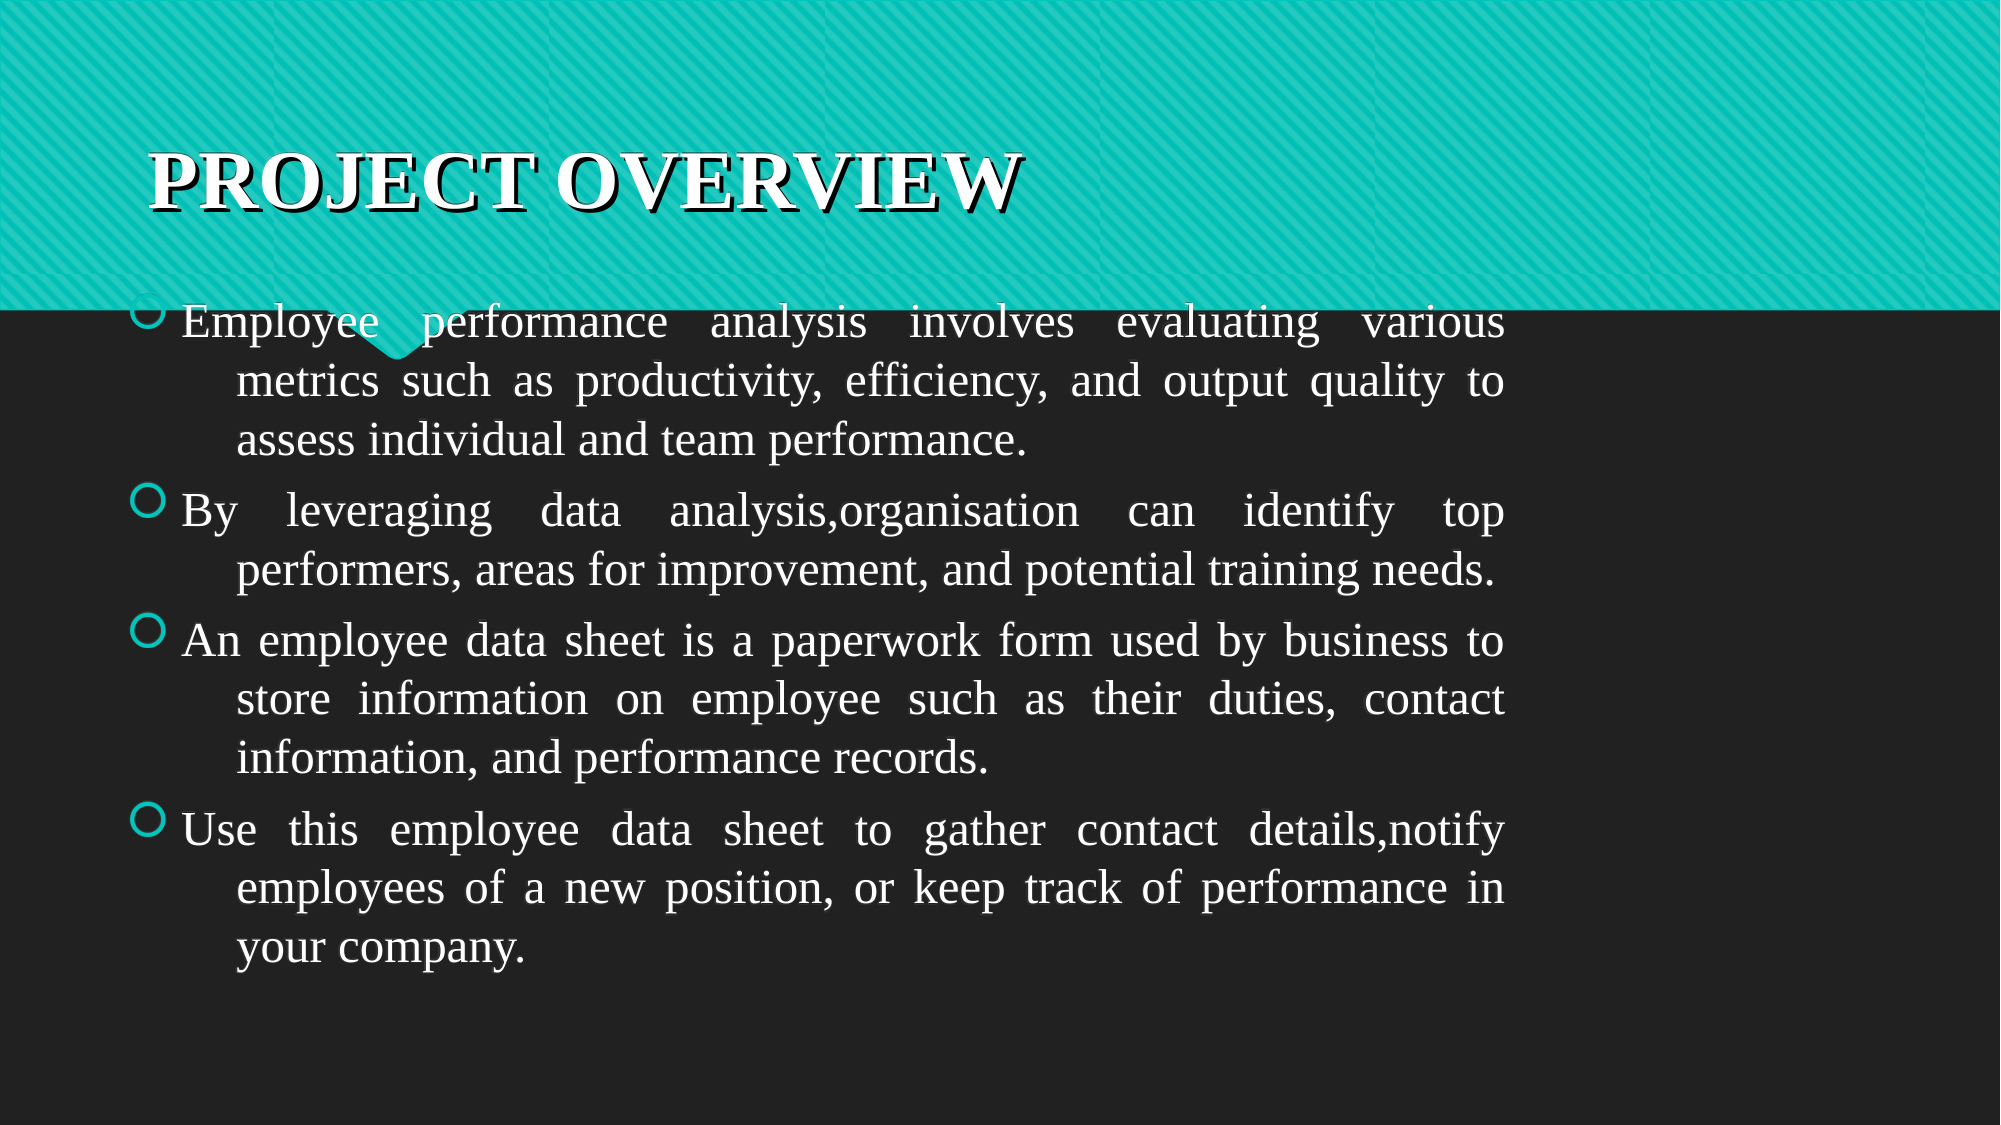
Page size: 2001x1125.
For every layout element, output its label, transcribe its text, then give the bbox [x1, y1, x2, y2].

title PROJECT OVERVIEW [132, 73, 1868, 233]
list Employee performance analysis involves evaluating various metrics such as productivity, efficiency, and output quality to assess individual and team performance. By leveraging data analysis,organisation can identify top performers, areas for improvement, and potential training needs. An employee data sheet is a paperwork form used by business to store information on employee such as their duties, contact information, and performance records. Use this employee data sheet to gather contact details,notify employees of a new position, or keep track of performance in your company. [111, 270, 1522, 992]
